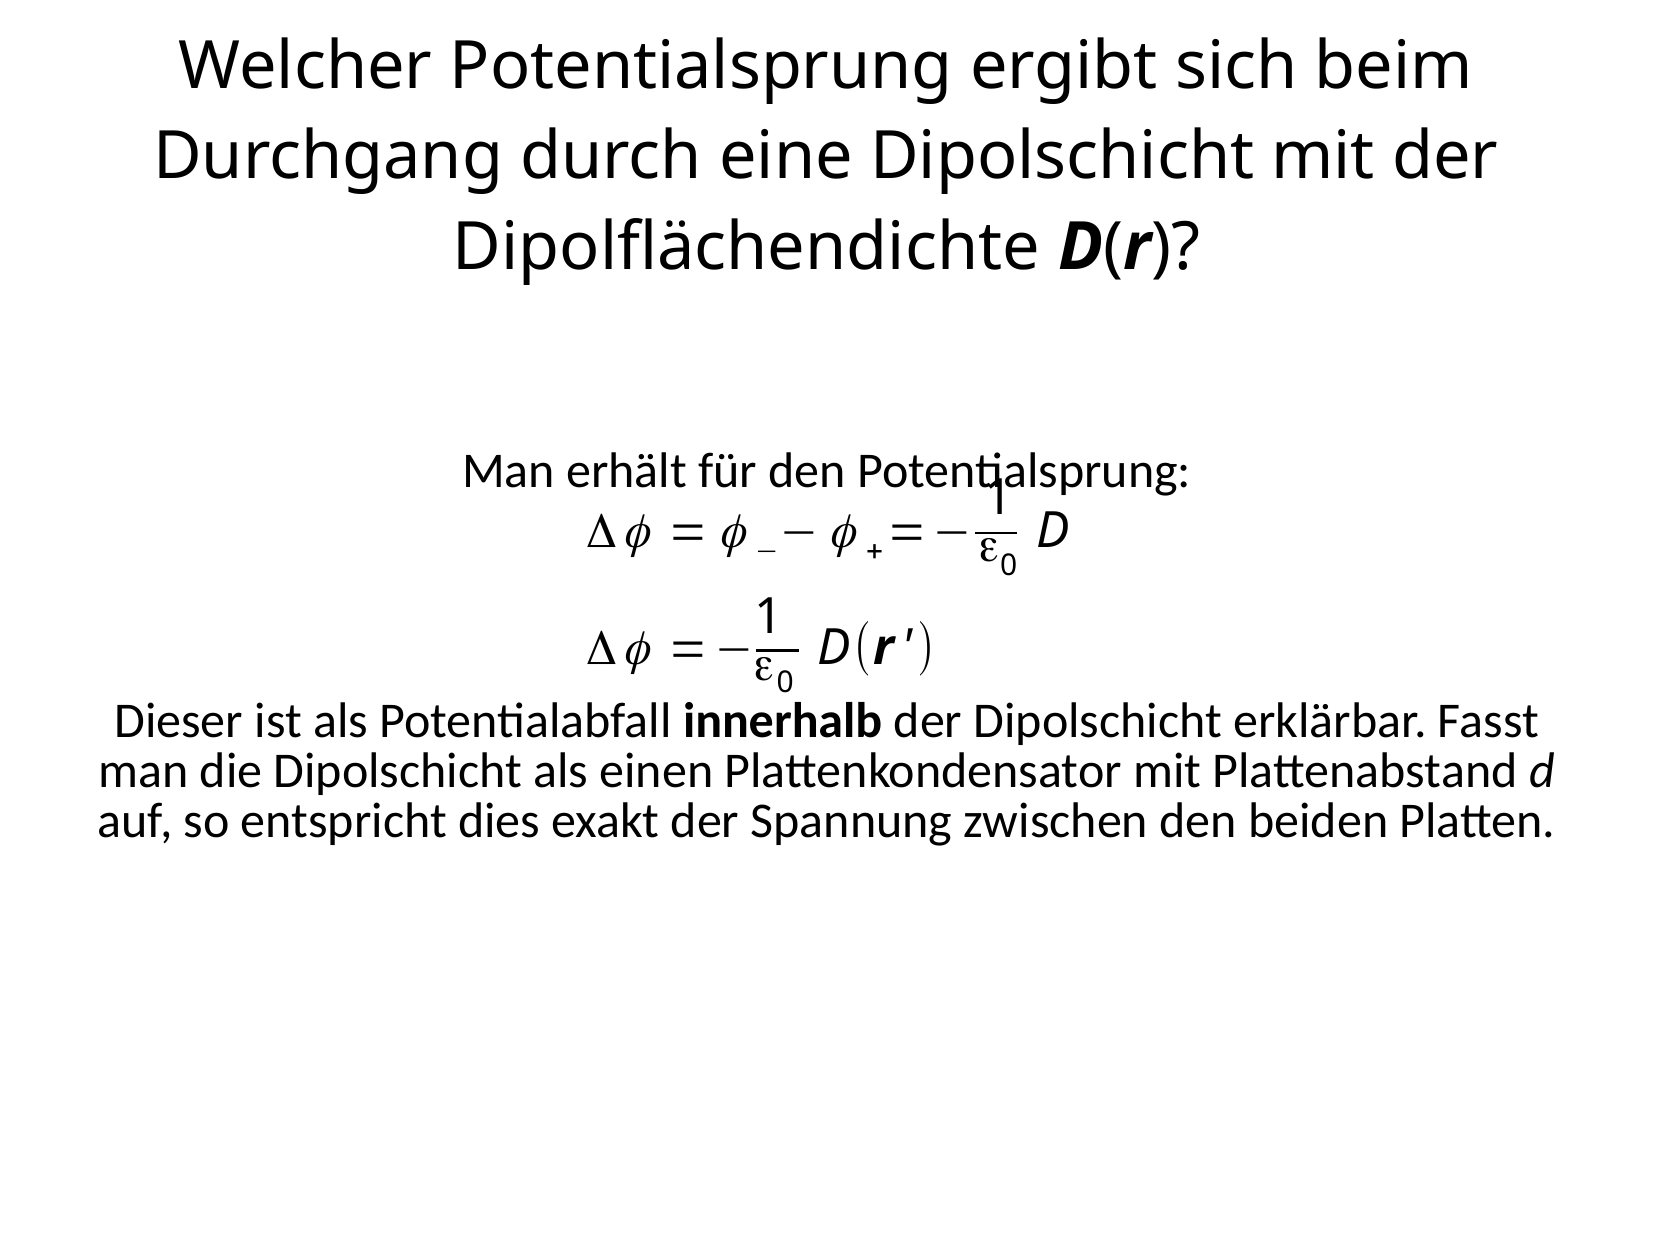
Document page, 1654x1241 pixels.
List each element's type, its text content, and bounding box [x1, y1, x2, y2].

chart [578, 467, 1076, 702]
subtitle Man erhält für den Potentialsprung: Dieser ist als Potentialabfall innerhalb der Dipolschicht erklärbar. Fasst man die Dipolschicht als einen Plattenkondensator mit Plattenabstand d auf, so entspricht dies exakt der Spannung zwischen den beiden Platten. [82, 290, 1571, 1010]
title Welcher Potentialsprung ergibt sich beim Durchgang durch eine Dipolschicht mit der Dipolflächendichte D(r)? [82, 19, 1571, 287]
